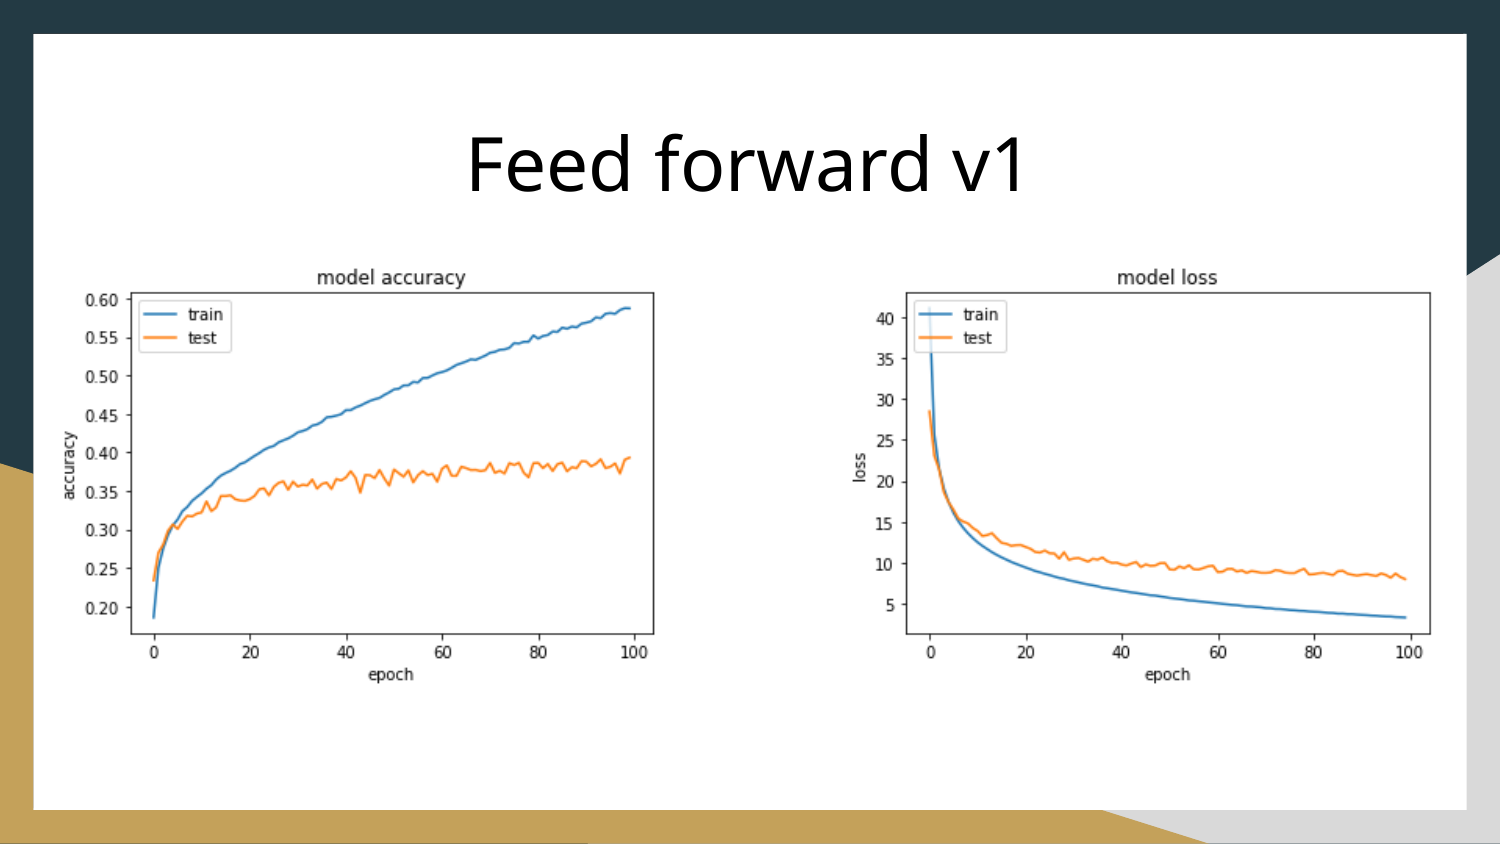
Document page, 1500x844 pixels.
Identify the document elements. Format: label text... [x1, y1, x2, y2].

picture [842, 258, 1439, 693]
picture [51, 258, 664, 693]
title Feed forward v1 [134, 101, 1366, 258]
